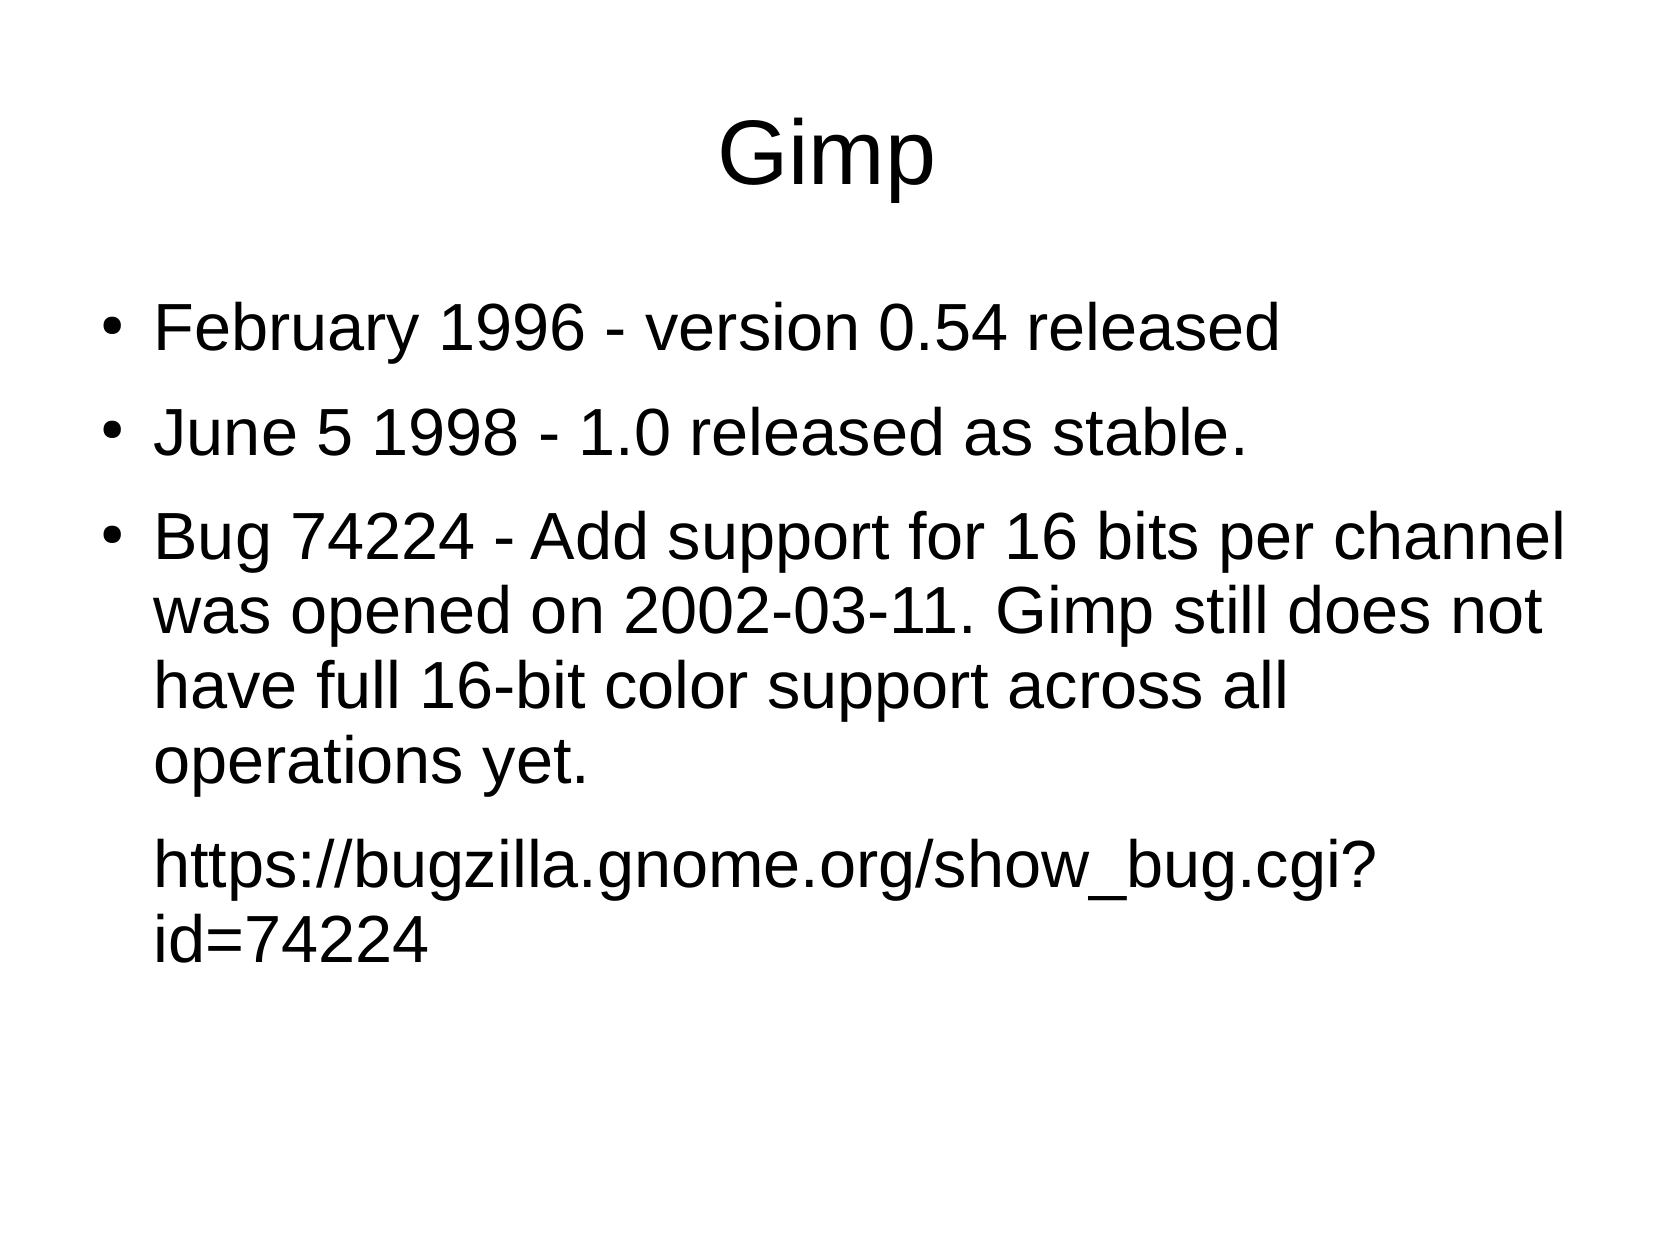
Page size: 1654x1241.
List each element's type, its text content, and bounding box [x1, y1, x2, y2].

list February 1996 - version 0.54 released June 5 1998 - 1.0 released as stable. Bug 74224 - Add support for 16 bits per channel was opened on 2002-03-11. Gimp still does not have full 16-bit color support across all operations yet. https://bugzilla.gnome.org/show_bug.cgi?id=74224 [82, 290, 1571, 1109]
title Gimp [82, 49, 1571, 257]
